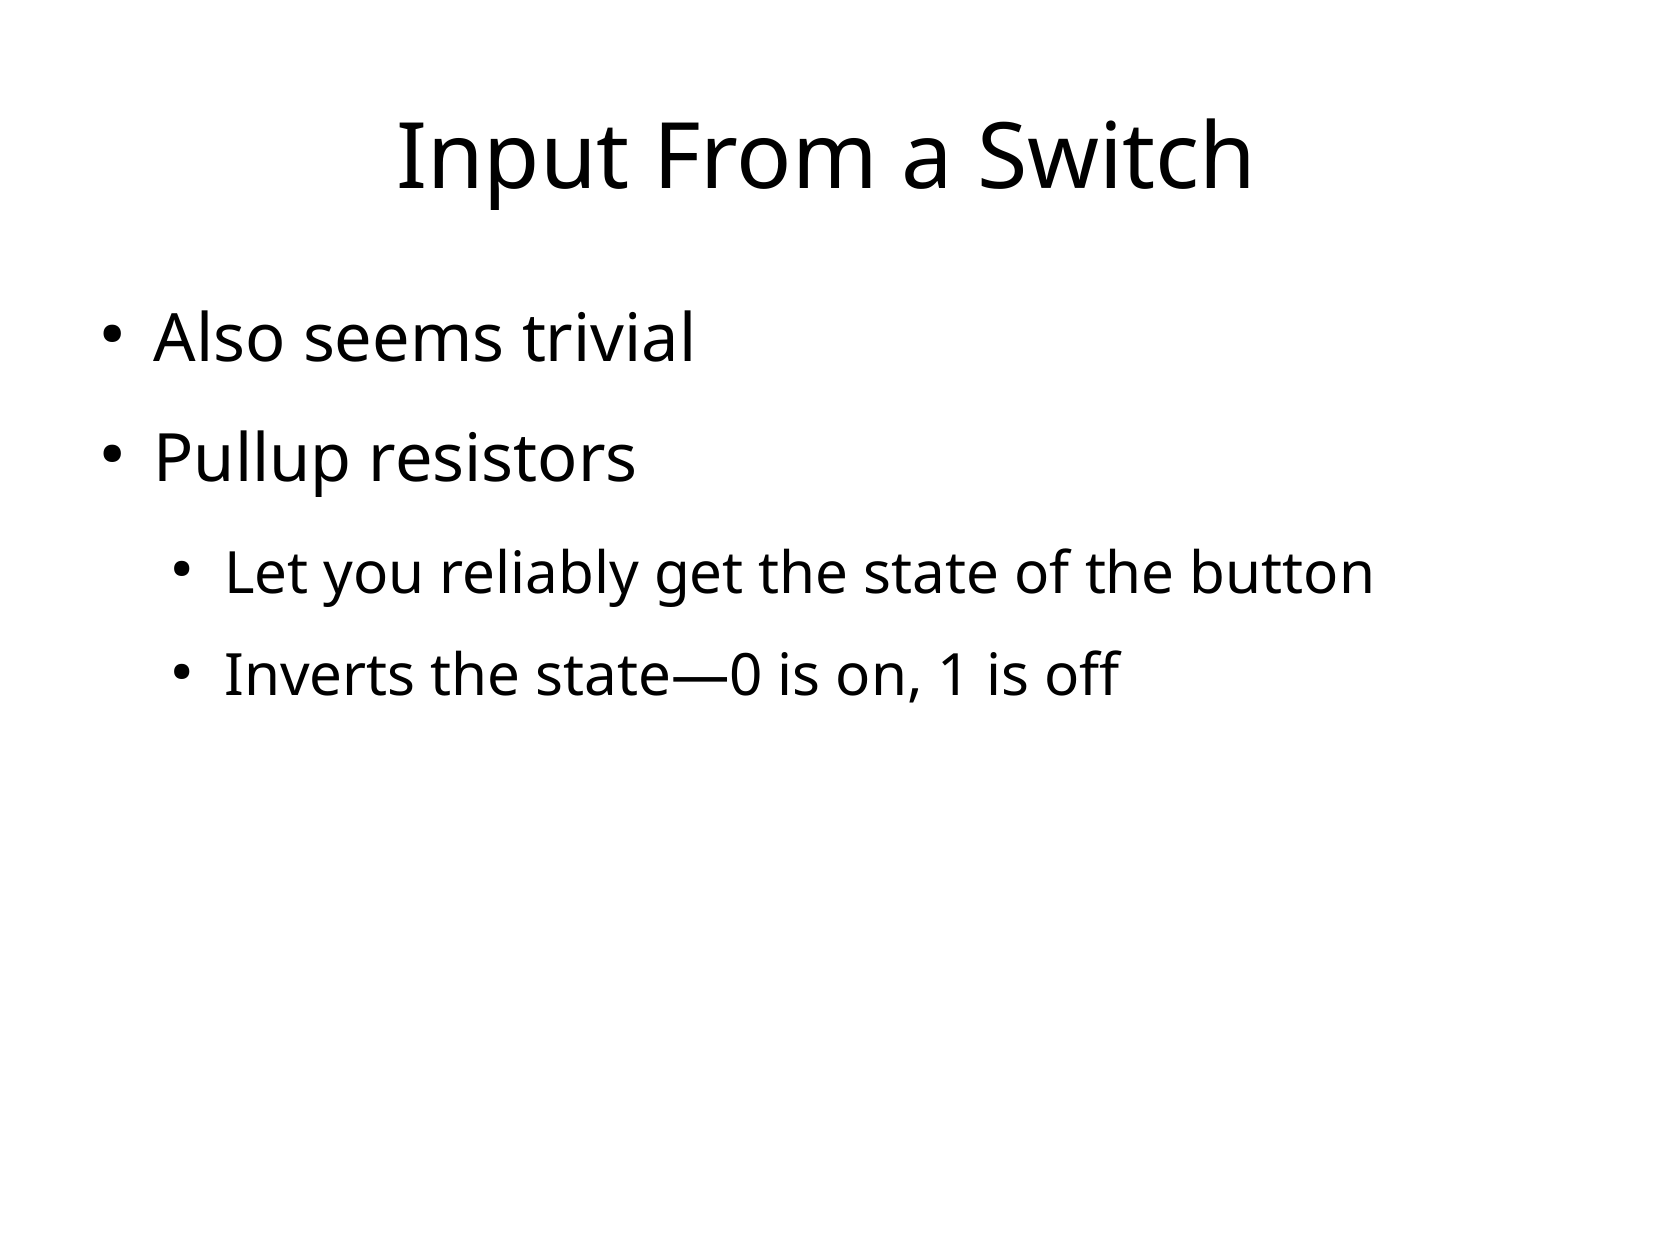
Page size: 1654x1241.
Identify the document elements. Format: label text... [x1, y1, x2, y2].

list Also seems trivial Pullup resistors Let you reliably get the state of the button Inverts the state—0 is on, 1 is off [82, 290, 1571, 1010]
title Input From a Switch [82, 49, 1571, 257]
